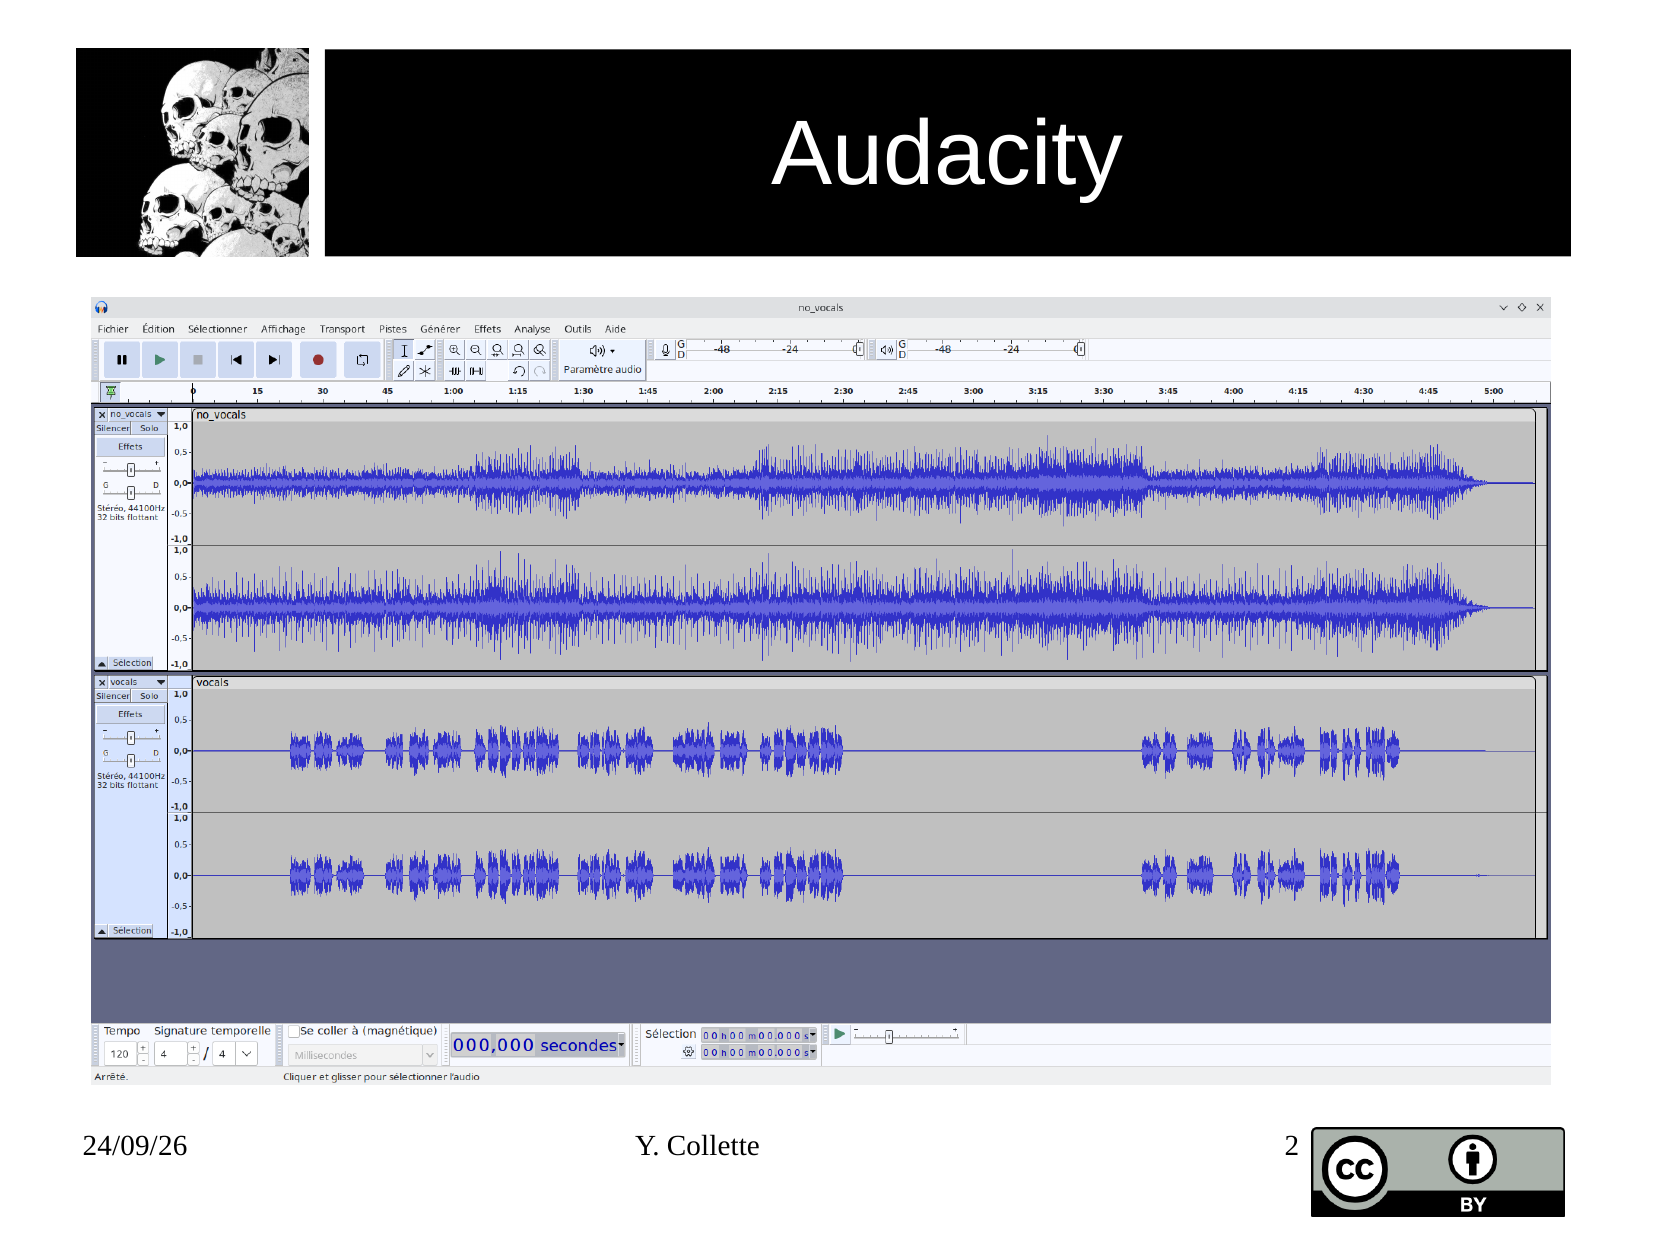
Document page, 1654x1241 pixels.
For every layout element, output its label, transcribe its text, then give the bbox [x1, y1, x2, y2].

picture [41, 48, 1600, 1217]
title Audacity [324, 49, 1571, 256]
